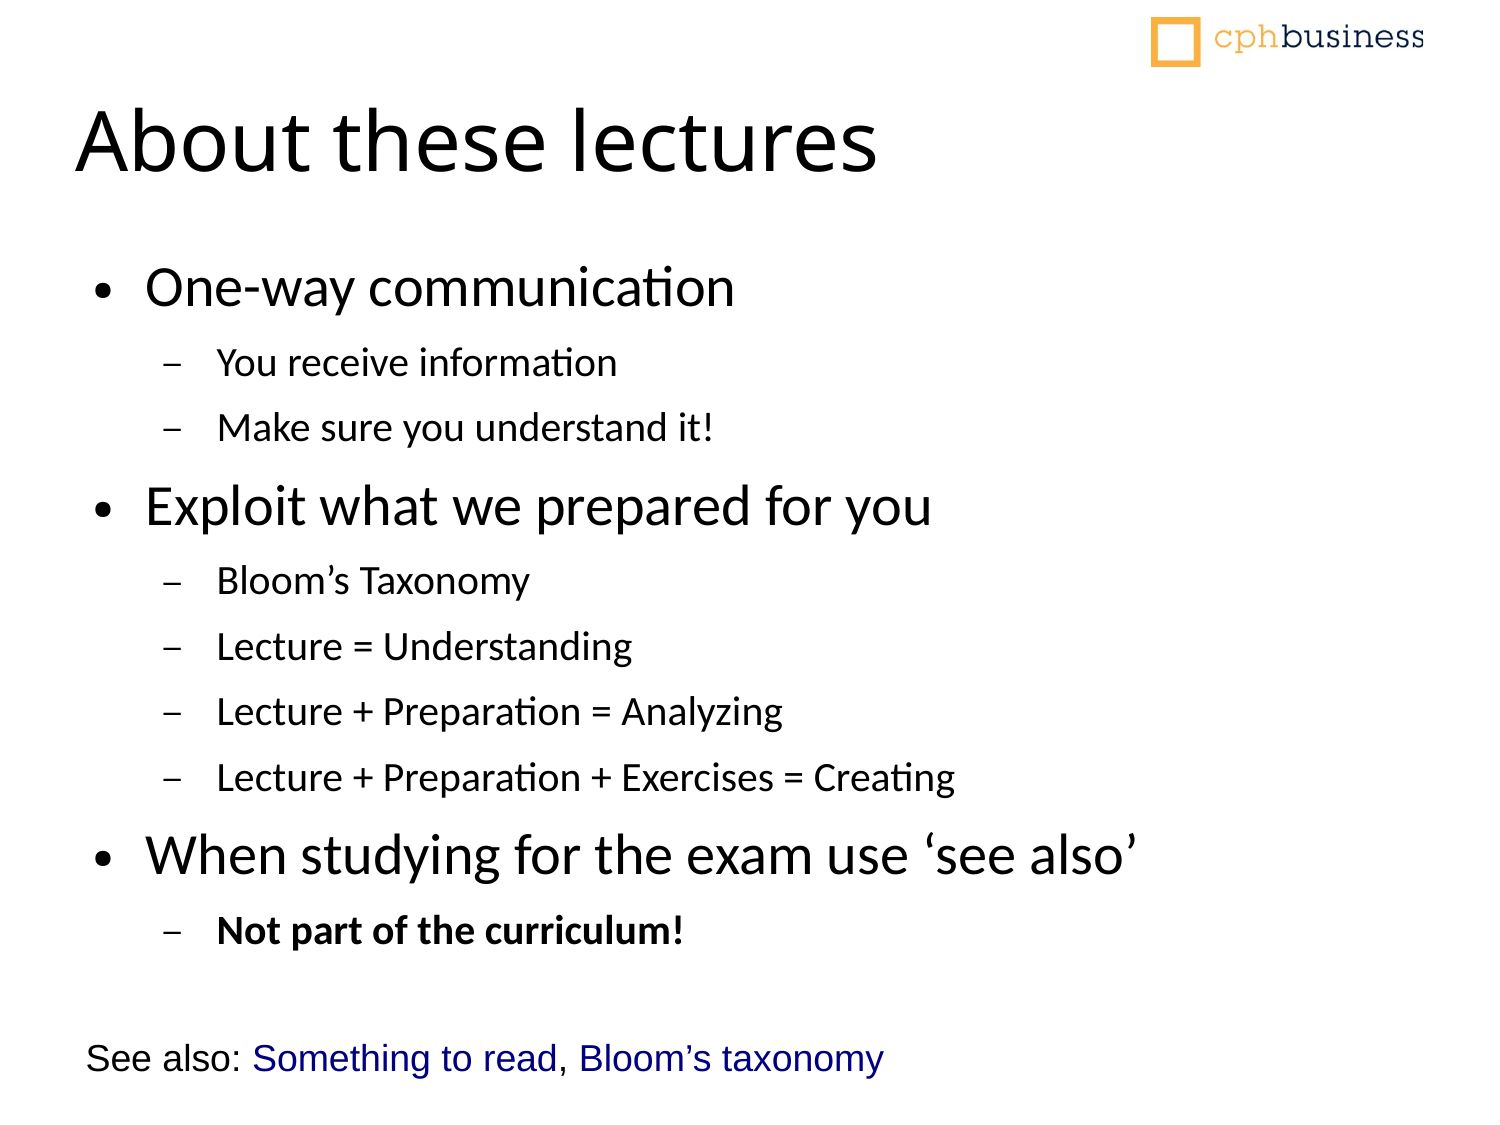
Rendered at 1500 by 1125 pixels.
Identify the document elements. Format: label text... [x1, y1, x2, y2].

title About these lectures [75, 44, 1425, 233]
text_box See also: Something to read, Bloom’s taxonomy [70, 1029, 1418, 1087]
picture [1151, 17, 1424, 44]
list One-way communication You receive information Make sure you understand it! Exploit what we prepared for you Bloom’s Taxonomy Lecture = Understanding Lecture + Preparation = Analyzing Lecture + Preparation + Exercises = Creating When studying for the exam use ‘see also’ Not part of the curriculum! [75, 263, 1425, 969]
